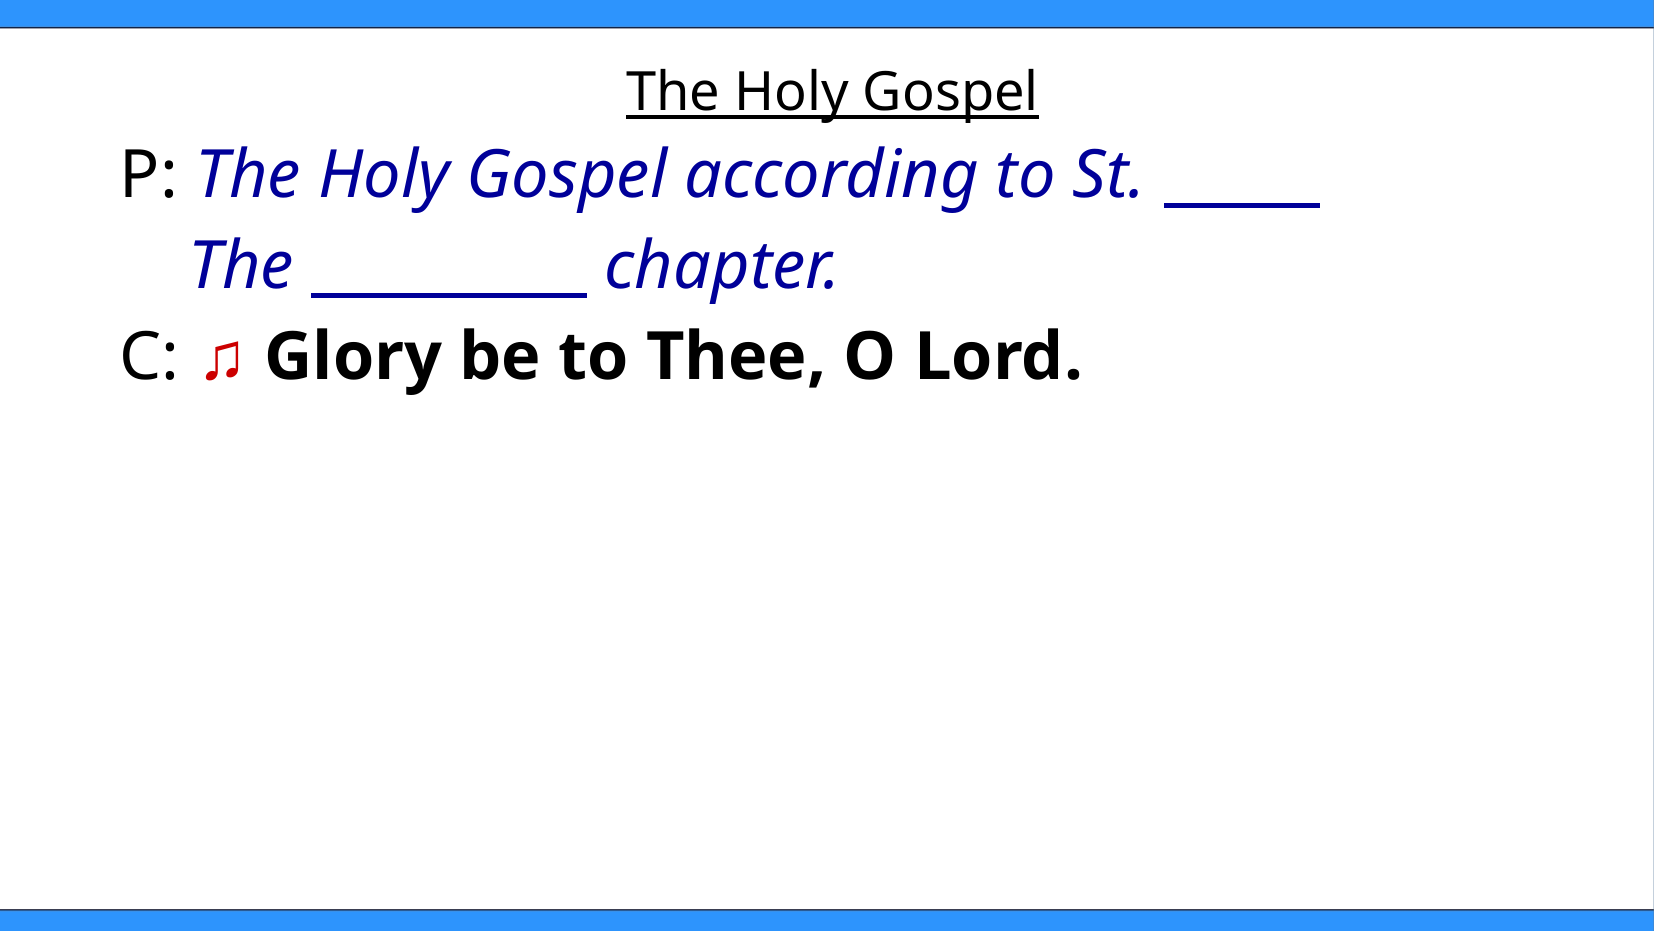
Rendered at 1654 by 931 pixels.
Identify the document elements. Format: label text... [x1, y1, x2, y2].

picture [0, 0, 1654, 931]
text_box The Holy Gospel P: The Holy Gospel according to St. The chapter. C: ♫ Glory be to Thee, O Lord. [105, 45, 1546, 399]
